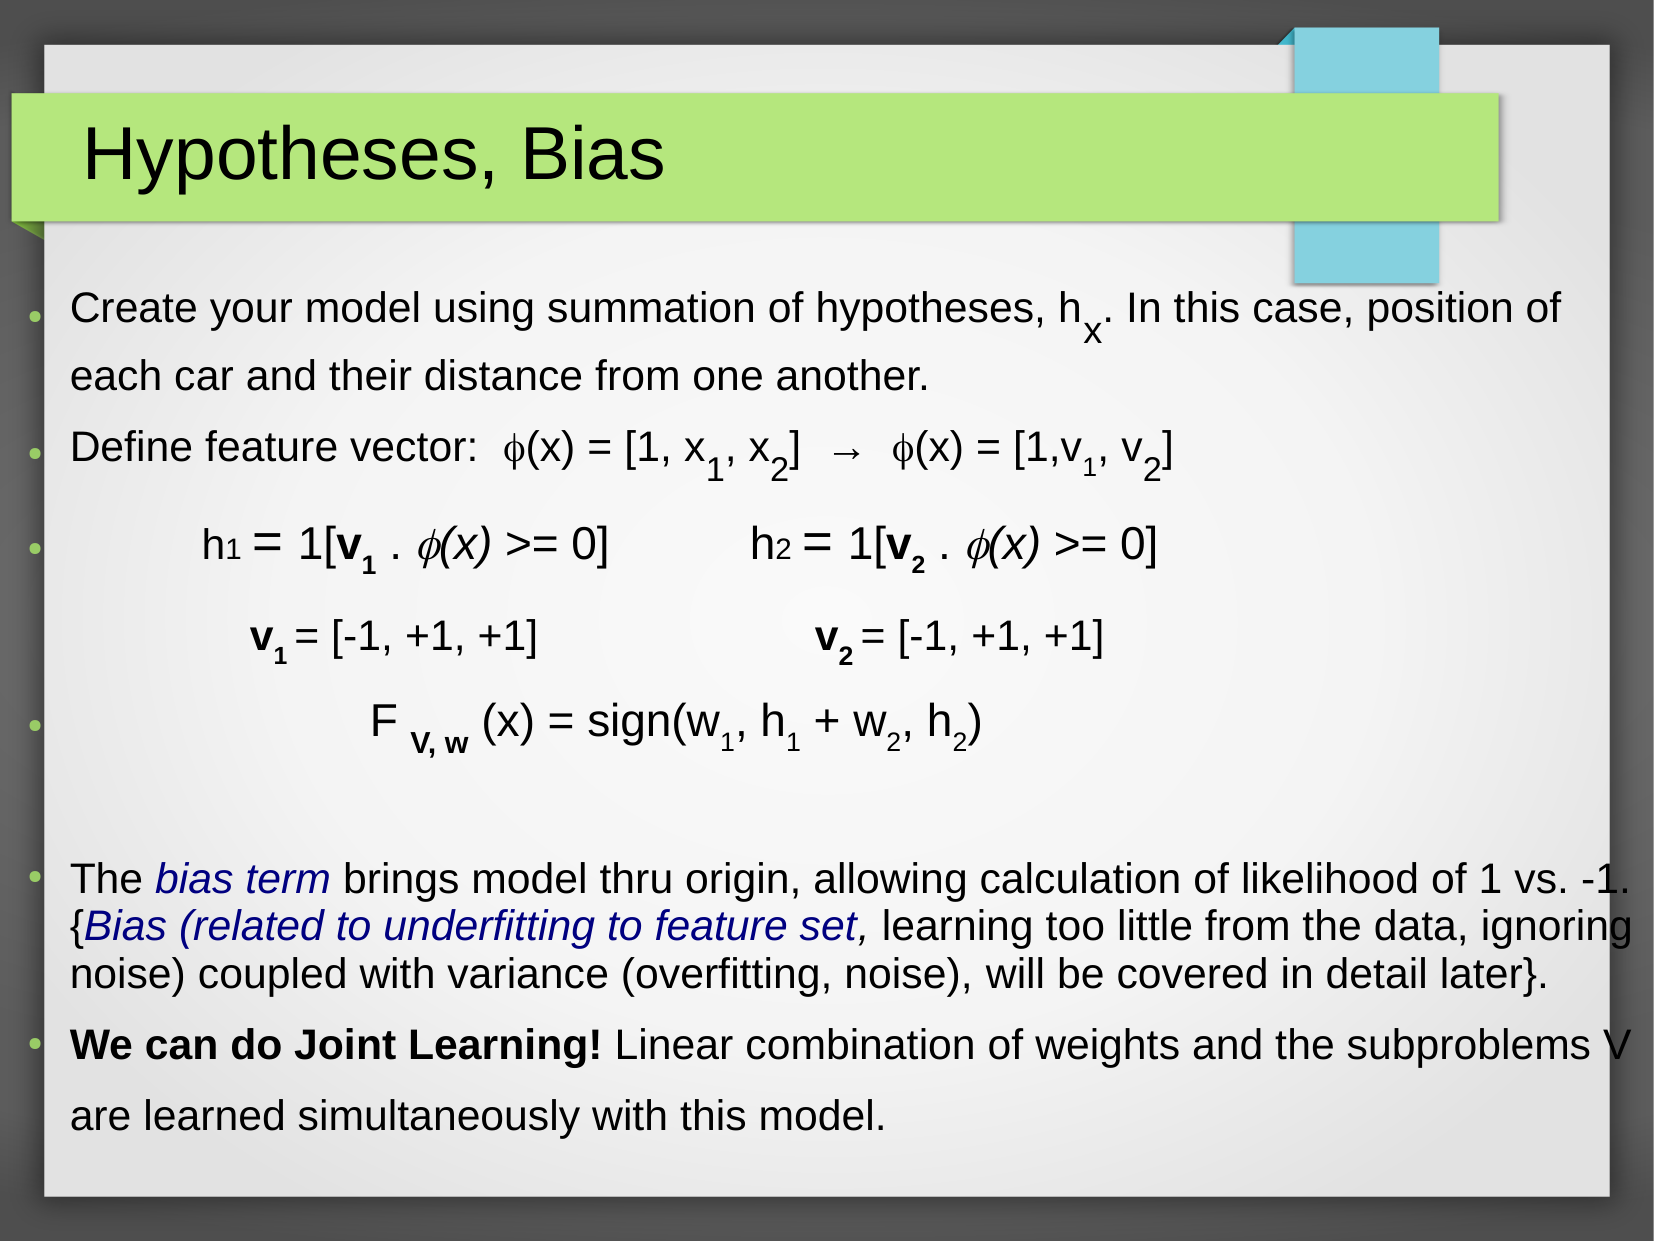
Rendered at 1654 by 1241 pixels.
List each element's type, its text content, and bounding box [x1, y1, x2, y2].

picture [0, 0, 1654, 1241]
list Create your model using summation of hypotheses, hx. In this case, position of each car and their distance from one another. Define feature vector: f(x) = [1, x1, x2] → f(x) = [1,v1, v2] h1 = 1[v1 . f(x) >= 0] h2 = 1[v2 . f(x) >= 0] v1 = [-1, +1, +1] v2 = [-1, +1, +1] F V, w (x) = sign(w1, h1 + w2, h2) The bias term brings model thru origin, allowing calculation of likelihood of 1 vs. -1.{Bias (related to underfitting to feature set, learning too little from the data, ignoring noise) coupled with variance (overfitting, noise), will be covered in detail later}. We can do Joint Learning! Linear combination of weights and the subproblems V are learned simultaneously with this model. [13, 283, 1638, 1214]
title Hypotheses, Bias [82, 94, 1486, 213]
